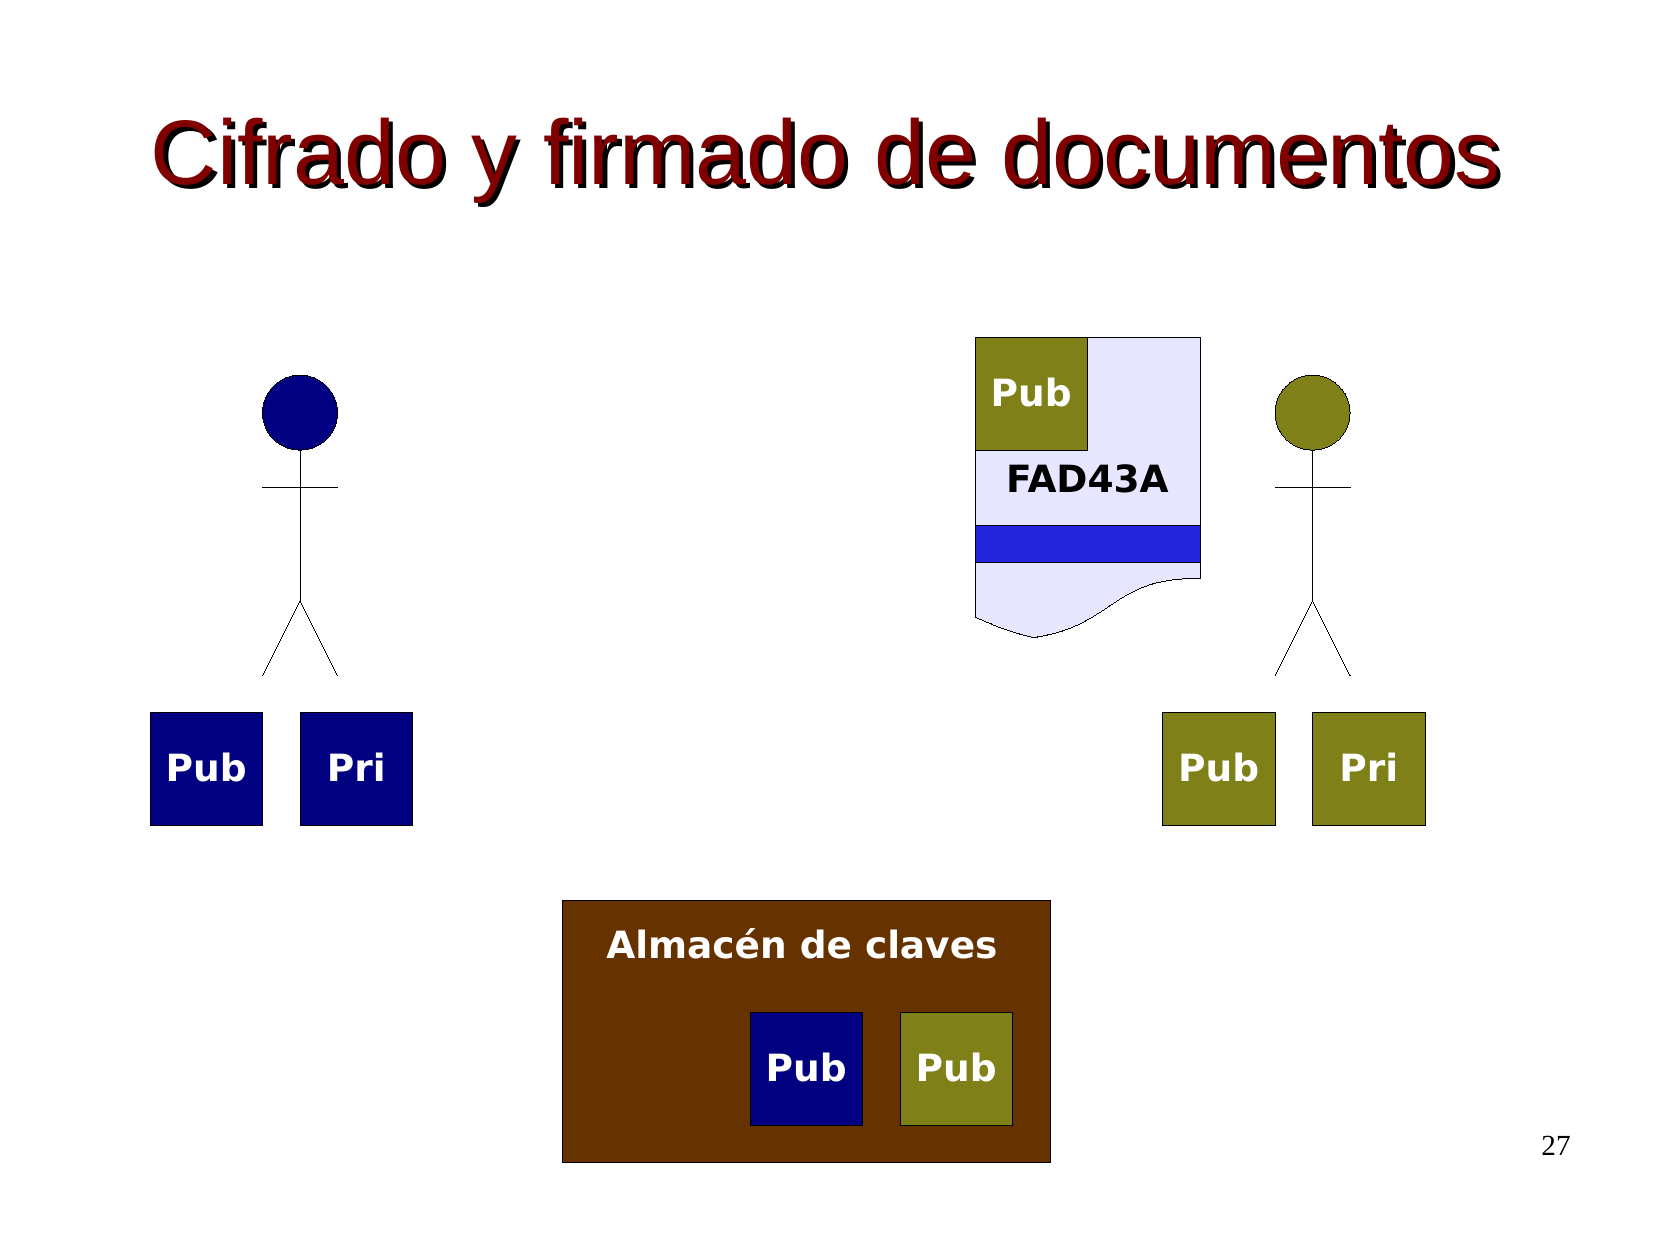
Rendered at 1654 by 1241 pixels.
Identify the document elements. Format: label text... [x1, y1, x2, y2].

text_box [262, 375, 338, 451]
text_box [975, 525, 1201, 563]
text_box [1275, 375, 1351, 451]
text_box FAD43A [975, 337, 1201, 525]
text_box Pub [1162, 712, 1276, 826]
text_box Pub [900, 1012, 1013, 1126]
text_box Almacén de claves [591, 916, 1013, 976]
text_box FAD43A [975, 563, 1201, 638]
text_box Pub [150, 712, 263, 826]
text_box [562, 900, 1051, 1163]
text_box Pri [1312, 712, 1426, 826]
text_box Pri [300, 712, 413, 826]
text_box Pub [750, 1012, 863, 1126]
title Cifrado y firmado de documentos [82, 56, 1571, 250]
text_box Pub [975, 337, 1088, 451]
